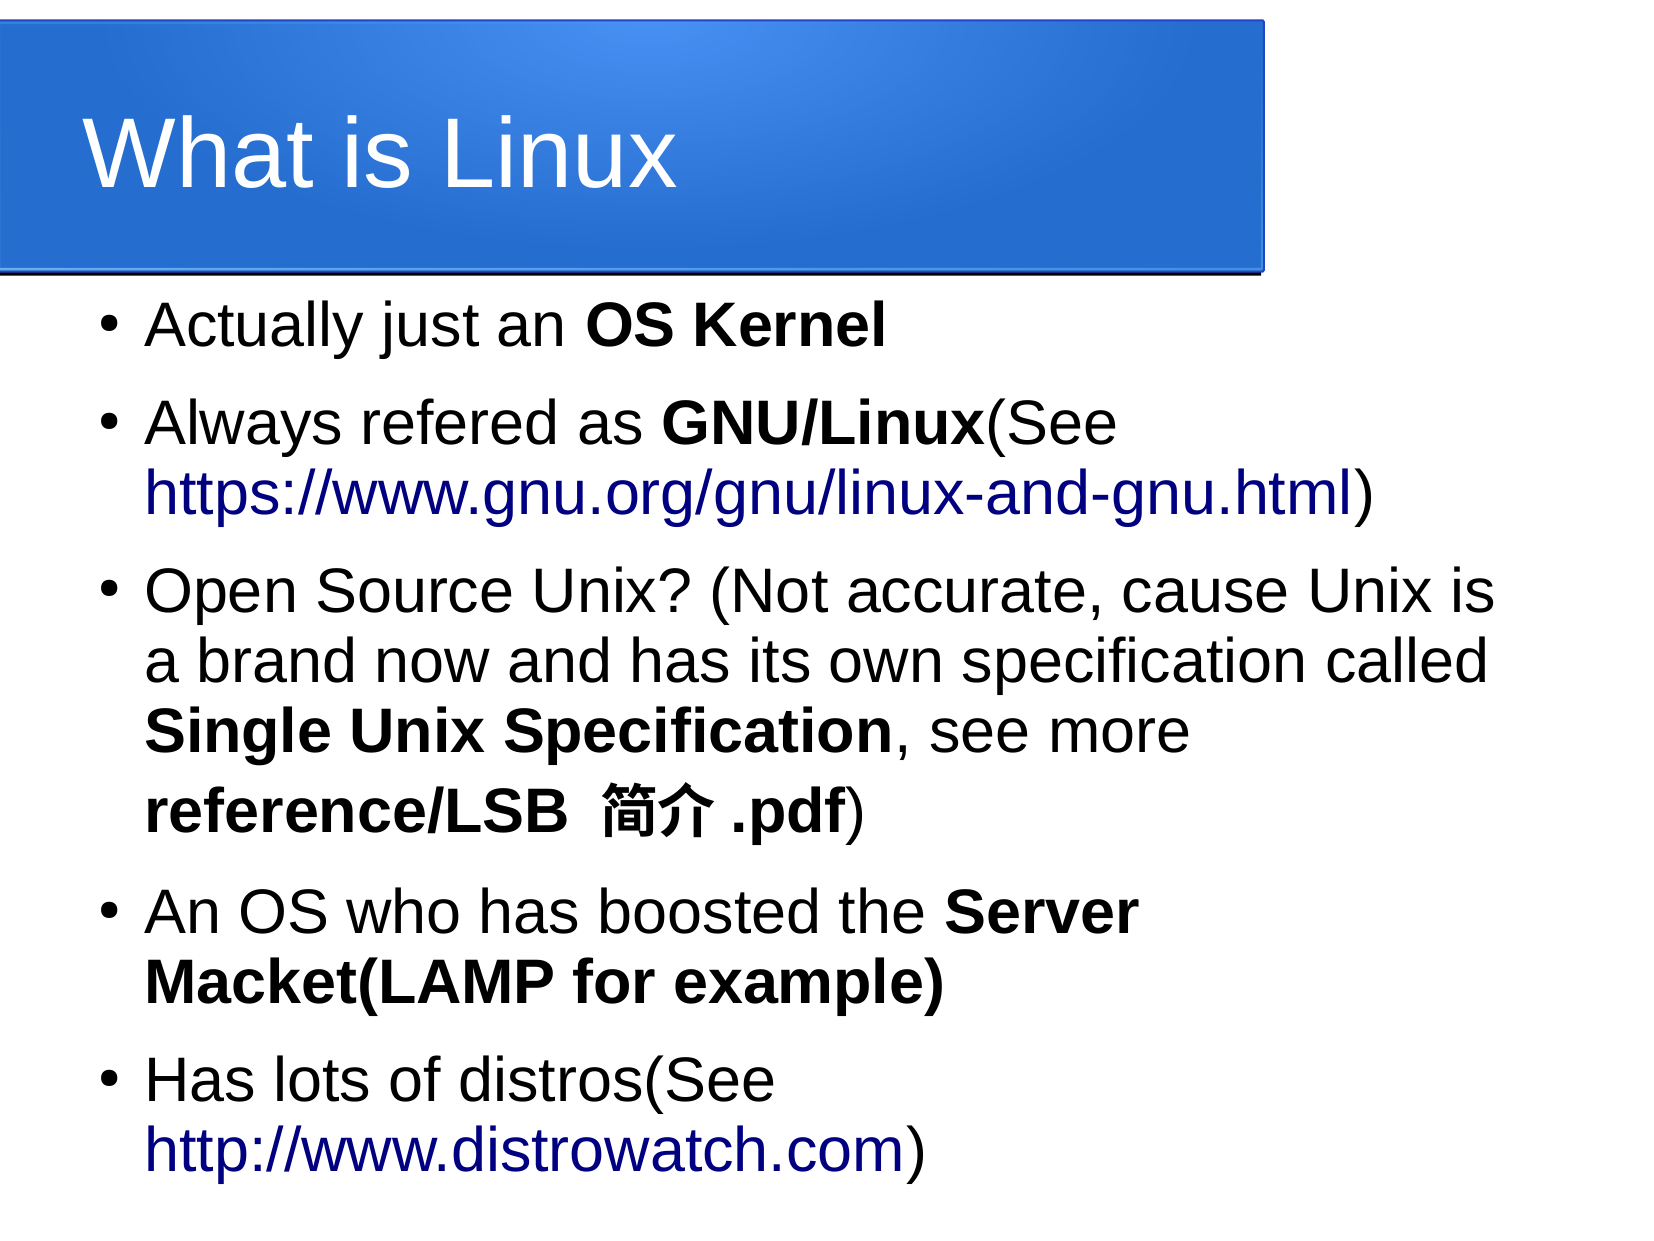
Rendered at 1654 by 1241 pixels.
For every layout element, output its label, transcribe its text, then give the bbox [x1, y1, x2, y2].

title What is Linux [82, 49, 1250, 257]
list Actually just an OS Kernel Always refered as GNU/Linux(See https://www.gnu.org/gnu/linux-and-gnu.html‎) Open Source Unix? (Not accurate, cause Unix is a brand now and has its own specification called Single Unix Specification, see more reference/LSB 简介.pdf) An OS who has boosted the Server Macket(LAMP for example) Has lots of distros(See http://www.distrowatch.com) [82, 290, 1538, 1201]
